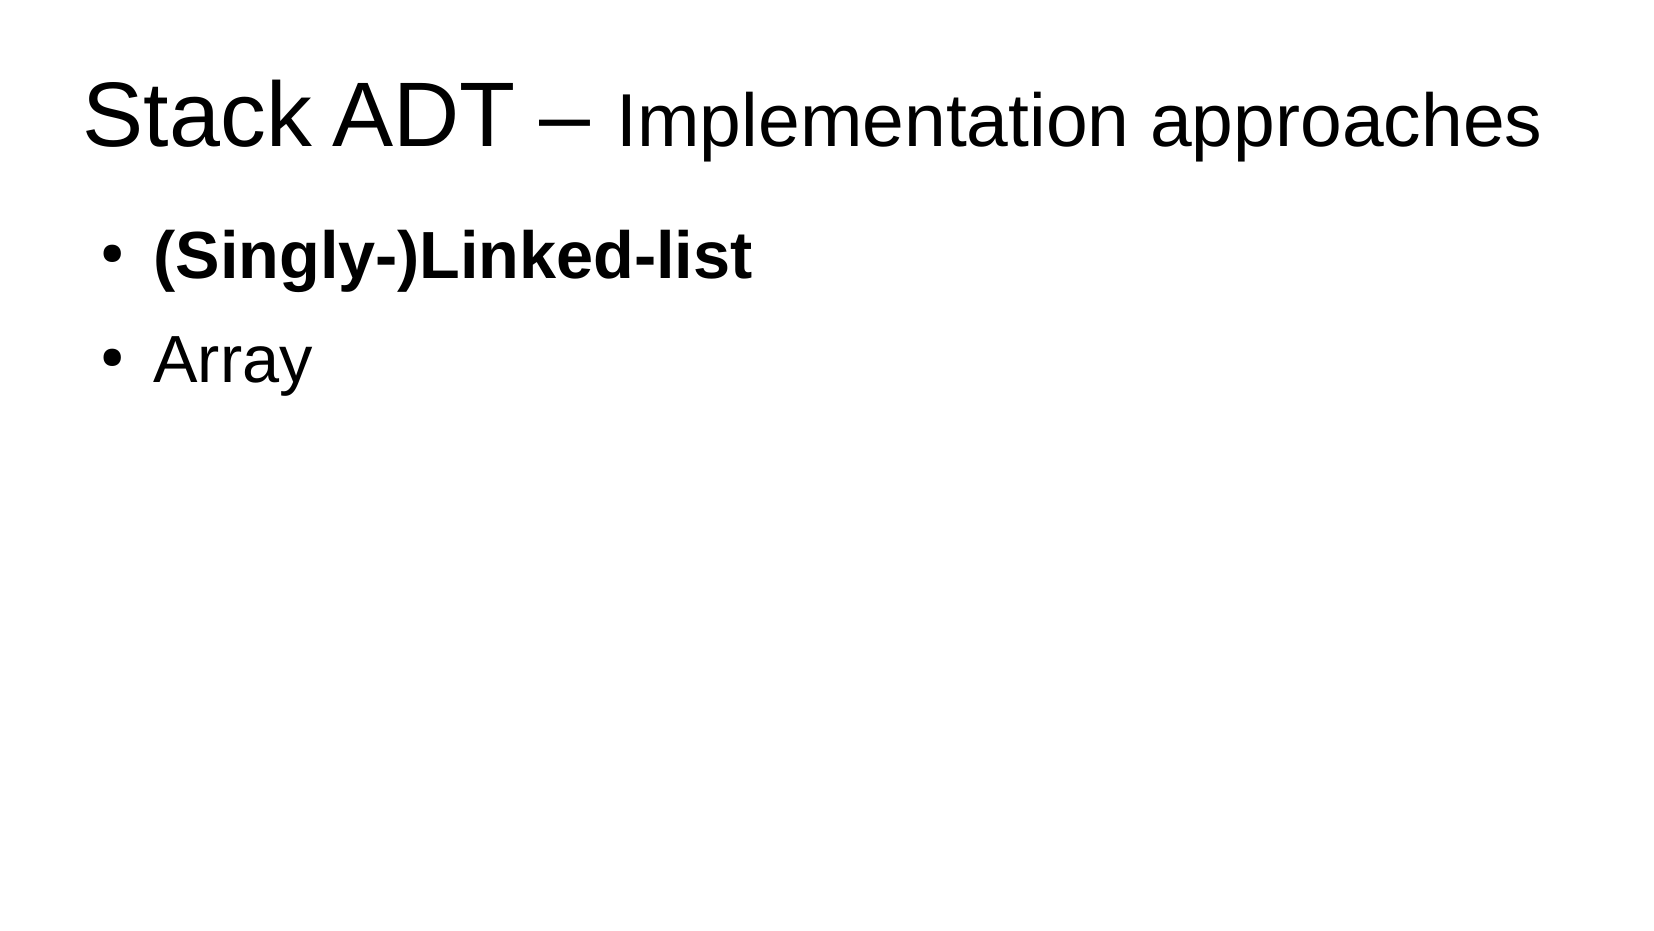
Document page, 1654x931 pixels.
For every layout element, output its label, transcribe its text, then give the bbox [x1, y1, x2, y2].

title Stack ADT – Implementation approaches [82, 37, 1571, 193]
list (Singly-)Linked-list Array [82, 217, 1571, 758]
